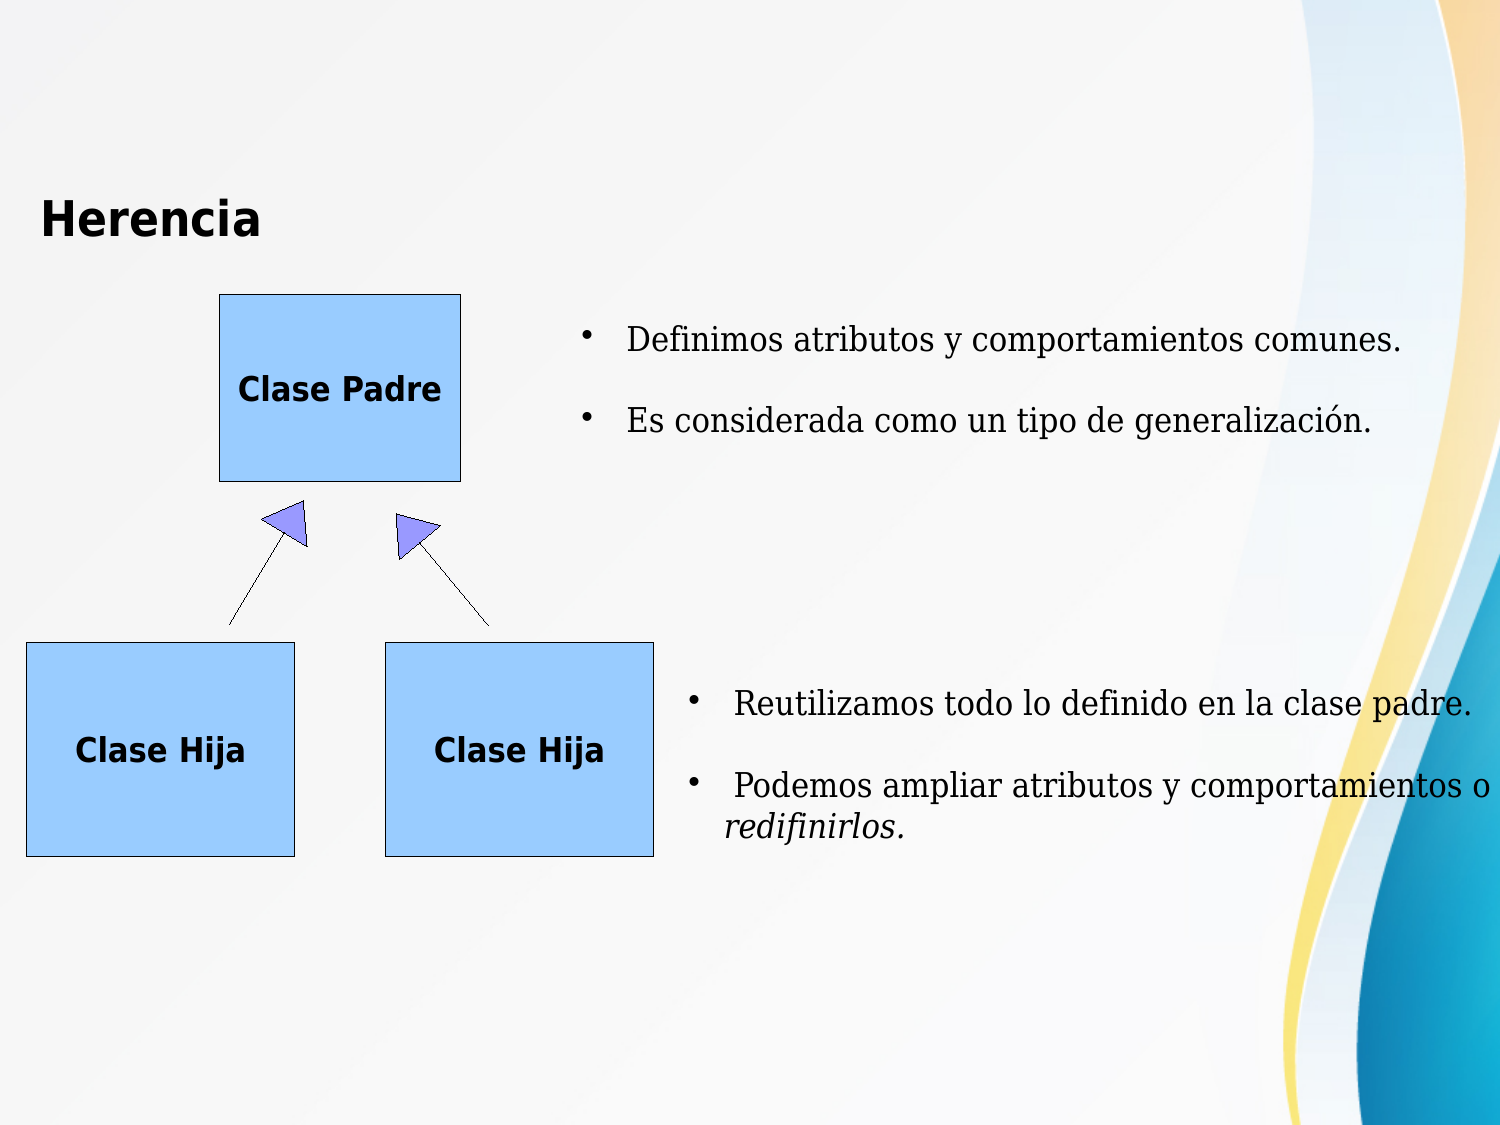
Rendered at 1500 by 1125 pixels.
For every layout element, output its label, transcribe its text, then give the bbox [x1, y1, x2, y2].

text_box [396, 513, 489, 626]
text_box Reutilizamos todo lo definido en la clase padre. Podemos ampliar atributos y comportamientos o redifinirlos. [674, 674, 1500, 886]
text_box Herencia [26, 180, 1474, 252]
picture [0, 0, 1500, 1125]
text_box [229, 500, 308, 625]
text_box Clase Hija [385, 642, 654, 857]
text_box Definimos atributos y comportamientos comunes. Es considerada como un tipo de generalización. [567, 310, 1425, 482]
text_box Clase Padre [219, 294, 461, 482]
text_box Clase Hija [26, 642, 295, 857]
